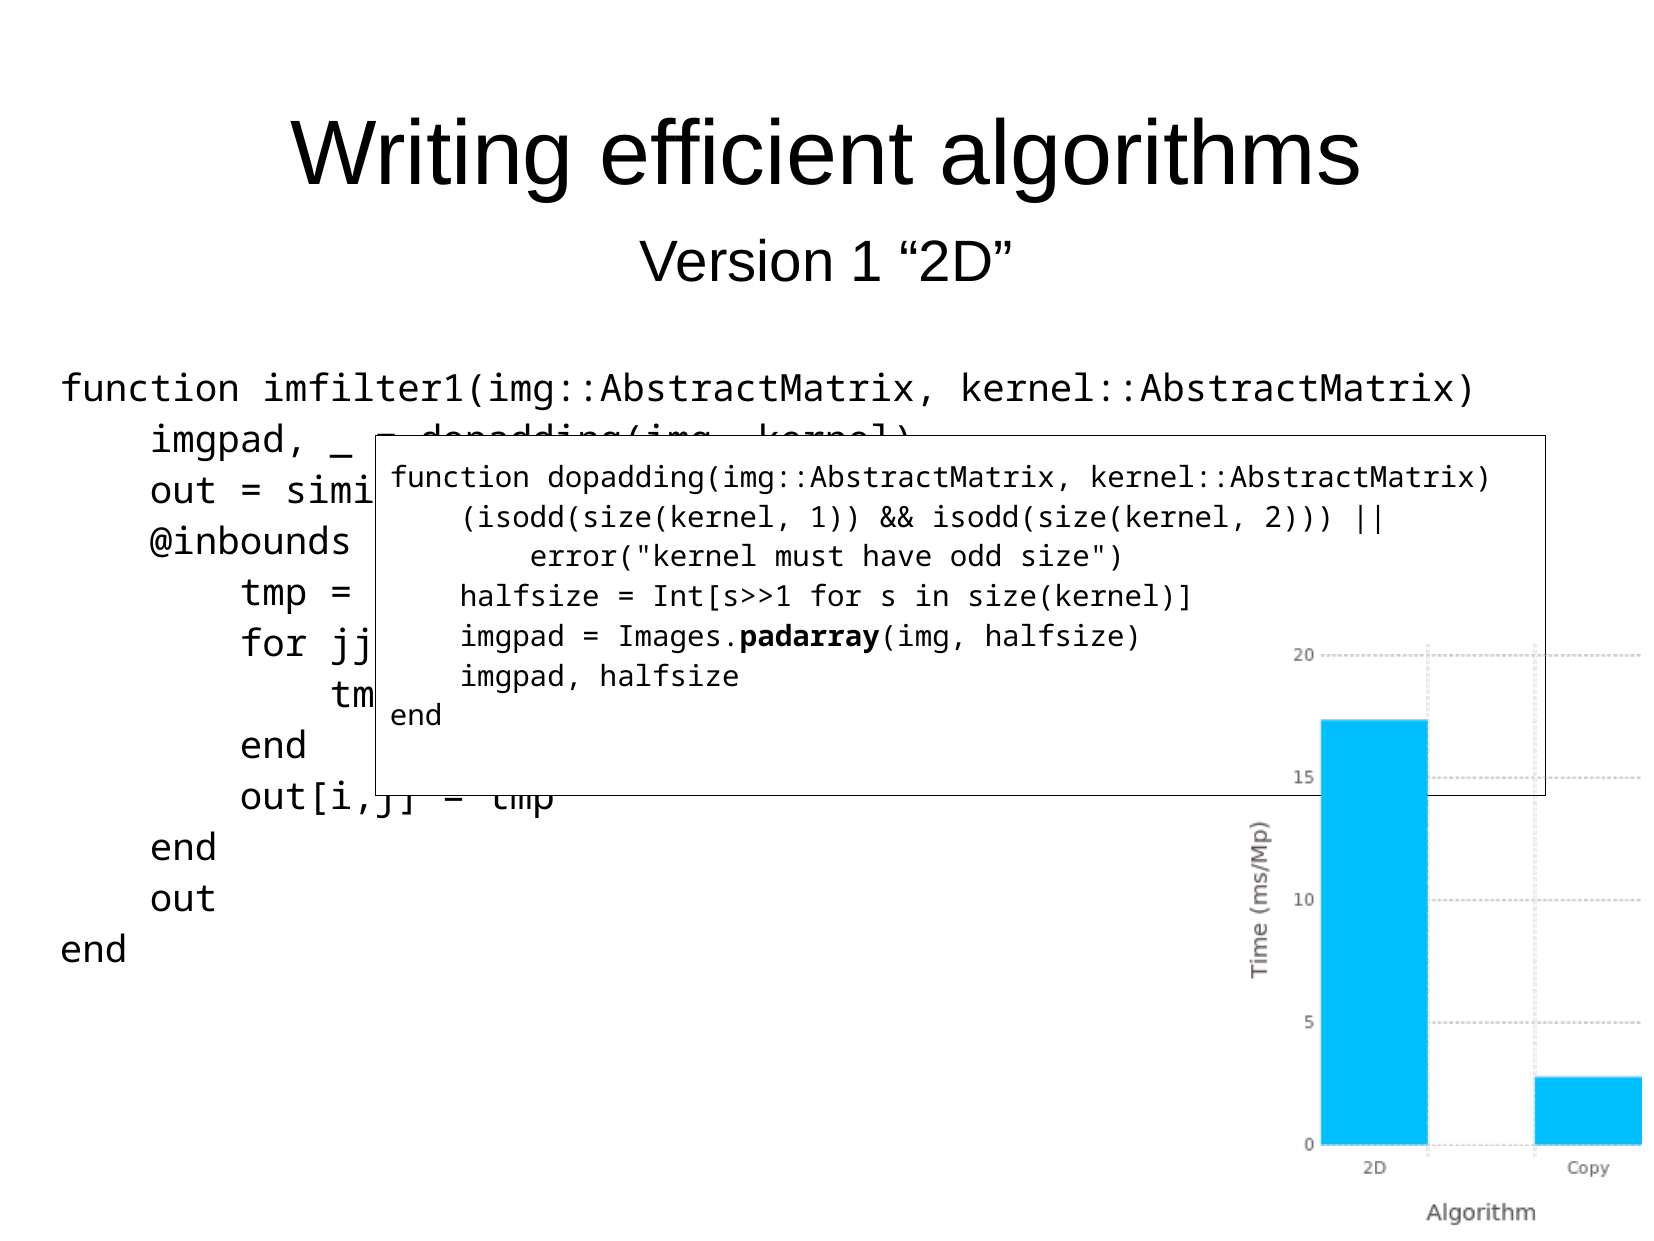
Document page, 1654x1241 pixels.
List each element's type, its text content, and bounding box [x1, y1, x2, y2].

text_box function imfilter1(img::AbstractMatrix, kernel::AbstractMatrix) imgpad, _ = dopadding(img, kernel) out = similar(img, Float64) @inbounds for j = 1:size(out, 2), i = 1:size(out, 1) tmp = 0.0 for jj = 1:size(kernel, 2), ii = 1:size(kernel, 1) tmp += imgpad[i+ii-1, j+jj-1]*kernel[ii,jj] end out[i,j] = tmp end out end [45, 354, 1576, 883]
text_box Version 1 “2D” [625, 221, 1029, 302]
title Writing efficient algorithms [82, 49, 1571, 257]
text_box function dopadding(img::AbstractMatrix, kernel::AbstractMatrix) (isodd(size(kernel, 1)) && isodd(size(kernel, 2))) || error("kernel must have odd size") halfsize = Int[s>>1 for s in size(kernel)] imgpad = Images.padarray(img, halfsize) imgpad, halfsize end [375, 435, 1546, 796]
picture [1233, 644, 1642, 1239]
